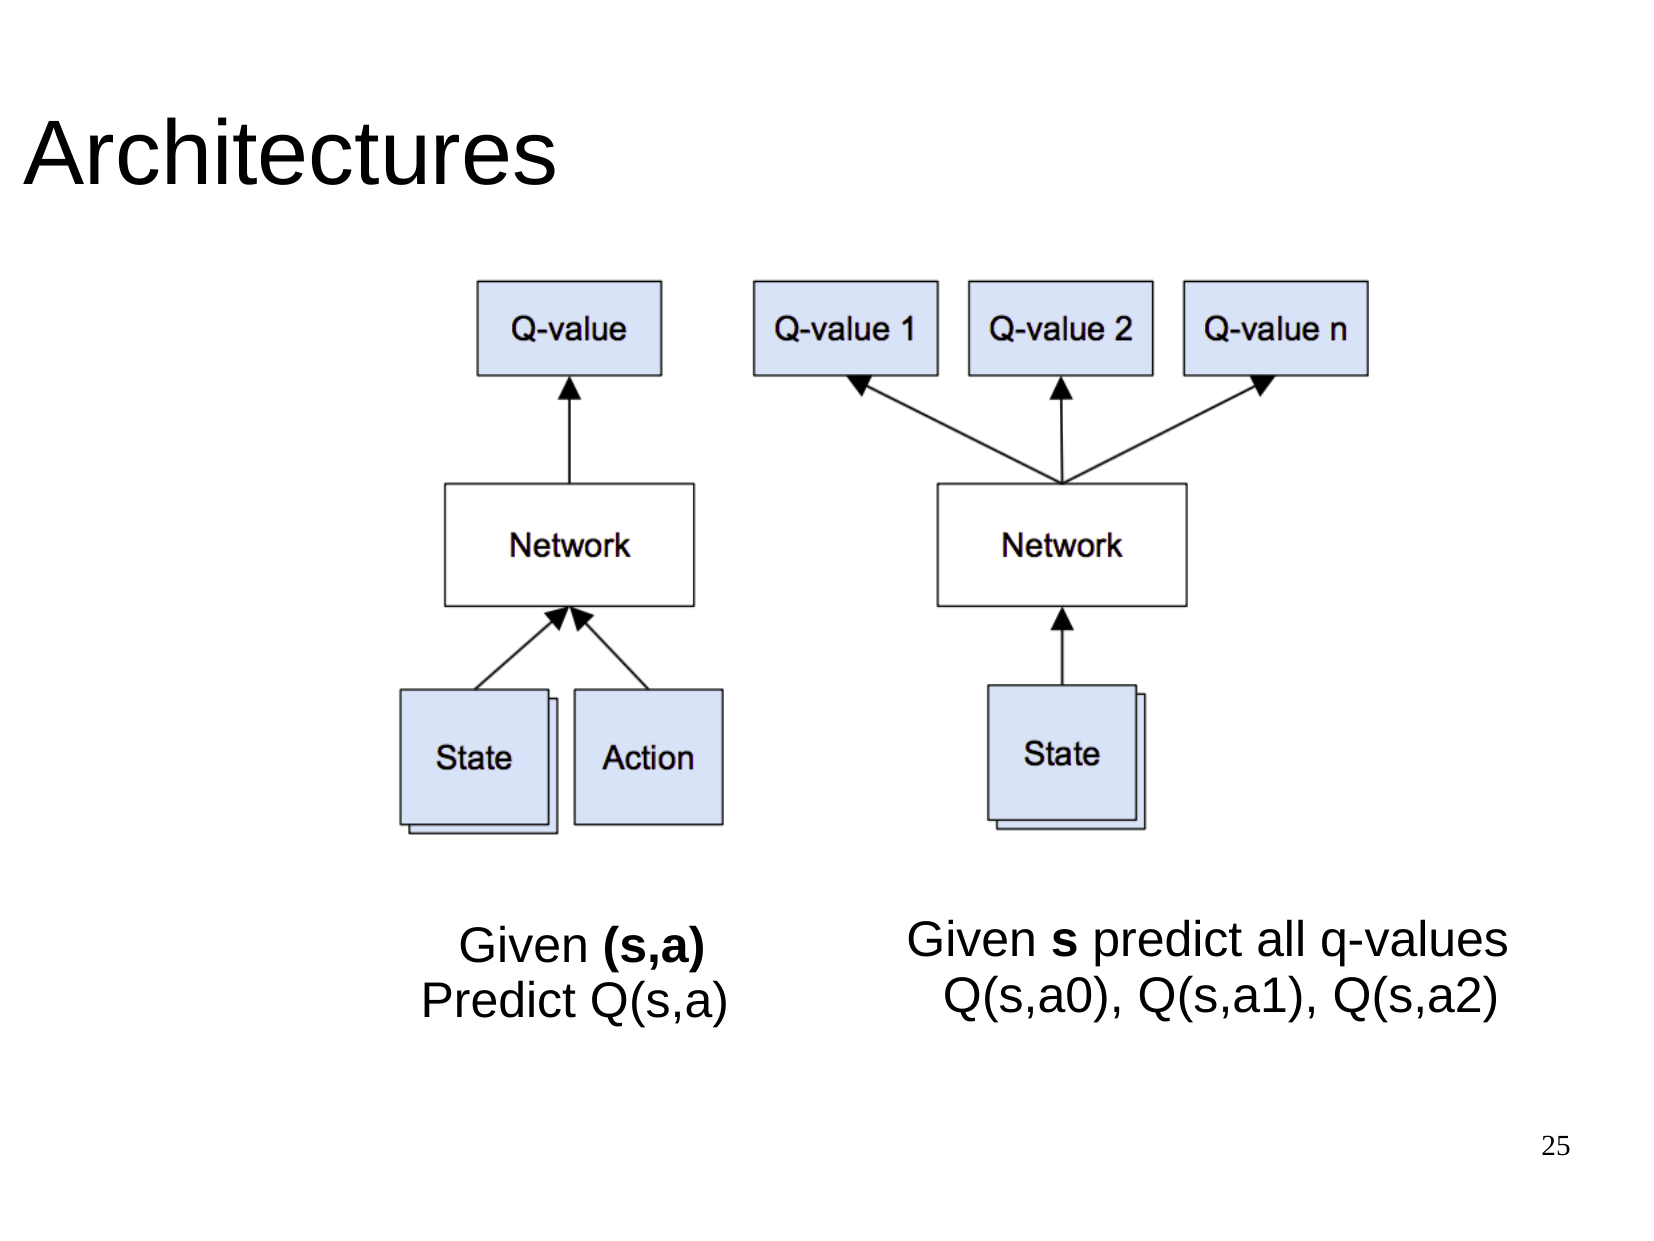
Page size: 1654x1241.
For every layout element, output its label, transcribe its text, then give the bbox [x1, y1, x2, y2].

text_box Given (s,a) Predict Q(s,a) [194, 909, 900, 1094]
title Architectures [23, 49, 1512, 257]
text_box Given s predict all q-values Q(s,a0), Q(s,a1), Q(s,a2) [784, 904, 1561, 1066]
picture [370, 258, 1466, 841]
